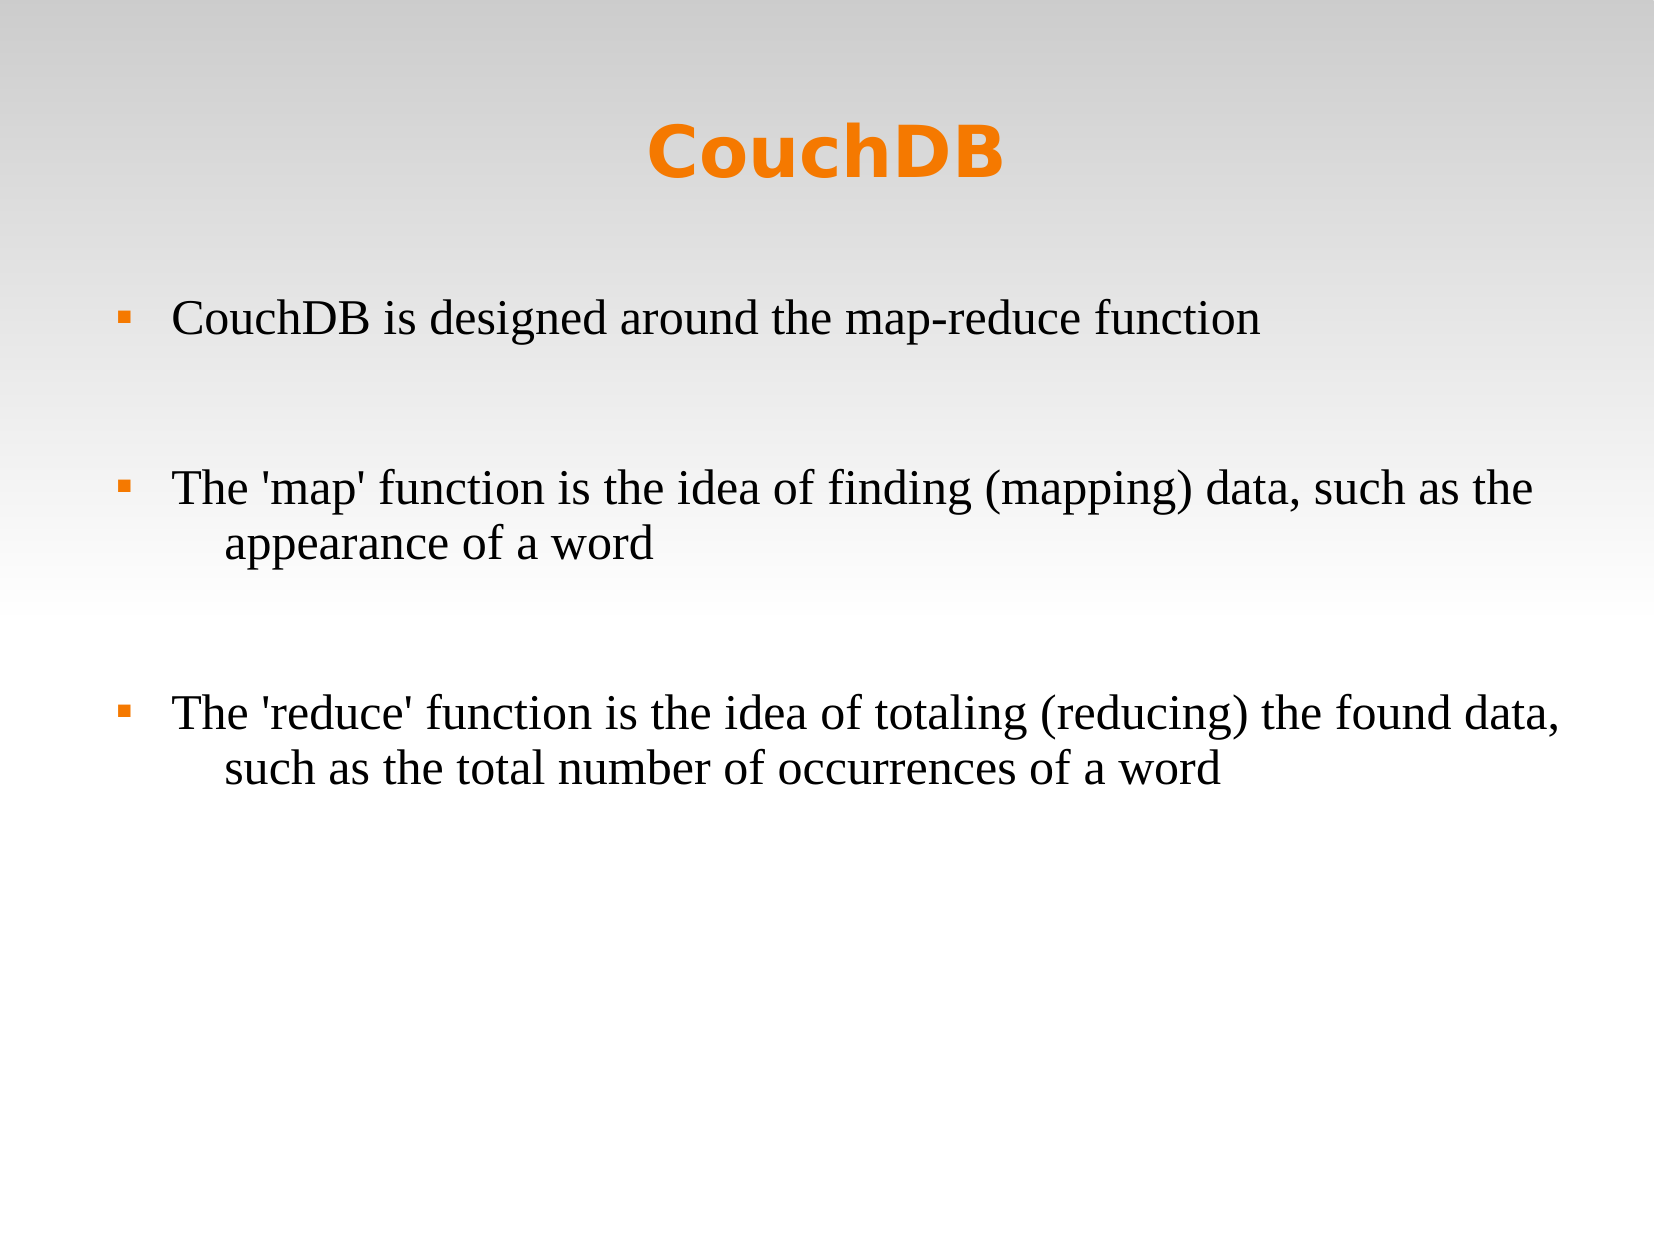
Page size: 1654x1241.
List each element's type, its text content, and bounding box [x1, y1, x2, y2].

title CouchDB [82, 49, 1571, 257]
list CouchDB is designed around the map-reduce function The 'map' function is the idea of finding (mapping) data, such as the appearance of a word The 'reduce' function is the idea of totaling (reducing) the found data, such as the total number of occurrences of a word [82, 290, 1571, 1109]
